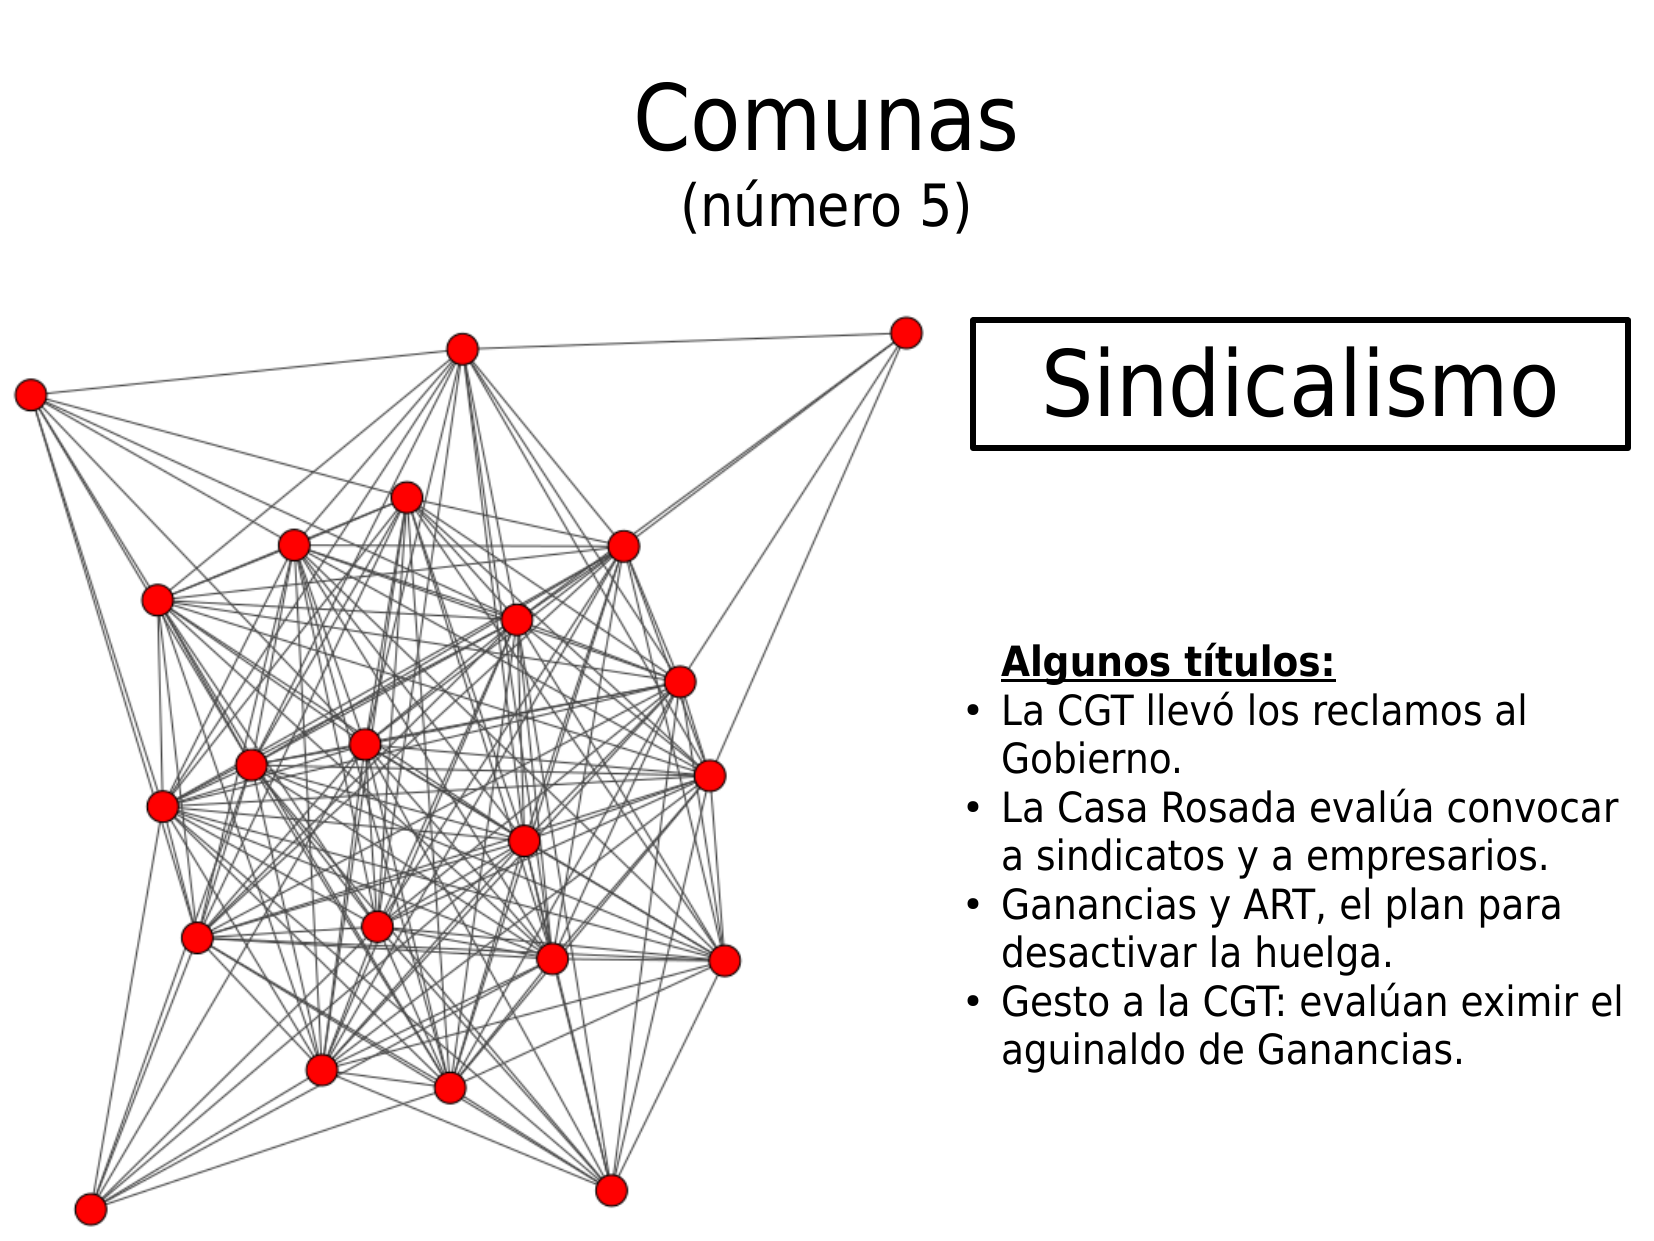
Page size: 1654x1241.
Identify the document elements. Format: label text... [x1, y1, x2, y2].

picture [0, 302, 938, 1241]
title Comunas (número 5) [82, 31, 1571, 275]
text_box Algunos títulos: La CGT llevó los reclamos al Gobierno. La Casa Rosada evalúa convocar a sindicatos y a empresarios. Ganancias y ART, el plan para desactivar la huelga. Gesto a la CGT: evalúan eximir el aguinaldo de Ganancias. [950, 630, 1649, 1087]
text_box Sindicalismo [972, 320, 1629, 449]
